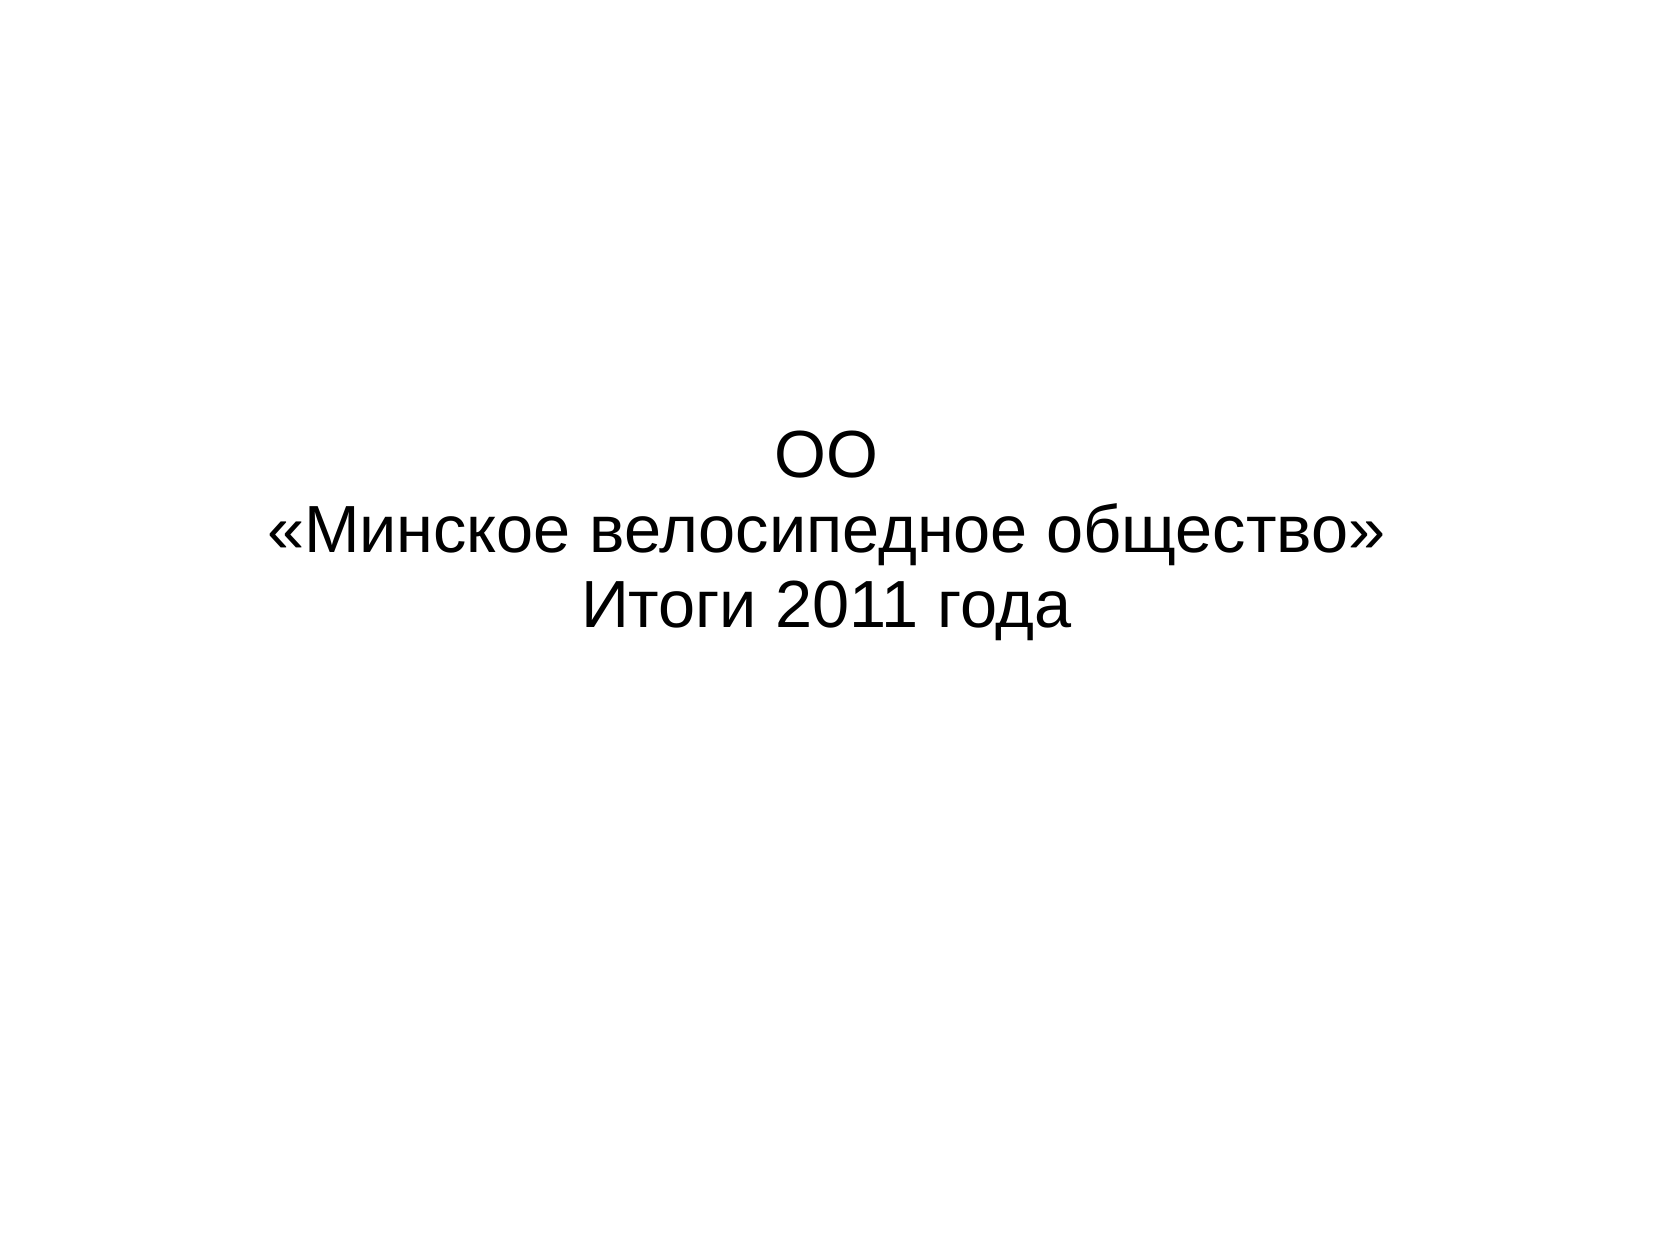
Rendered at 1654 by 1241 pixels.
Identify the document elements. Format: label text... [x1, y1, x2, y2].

subtitle ОО «Минское велосипедное общество» Итоги 2011 года [82, 49, 1571, 1010]
